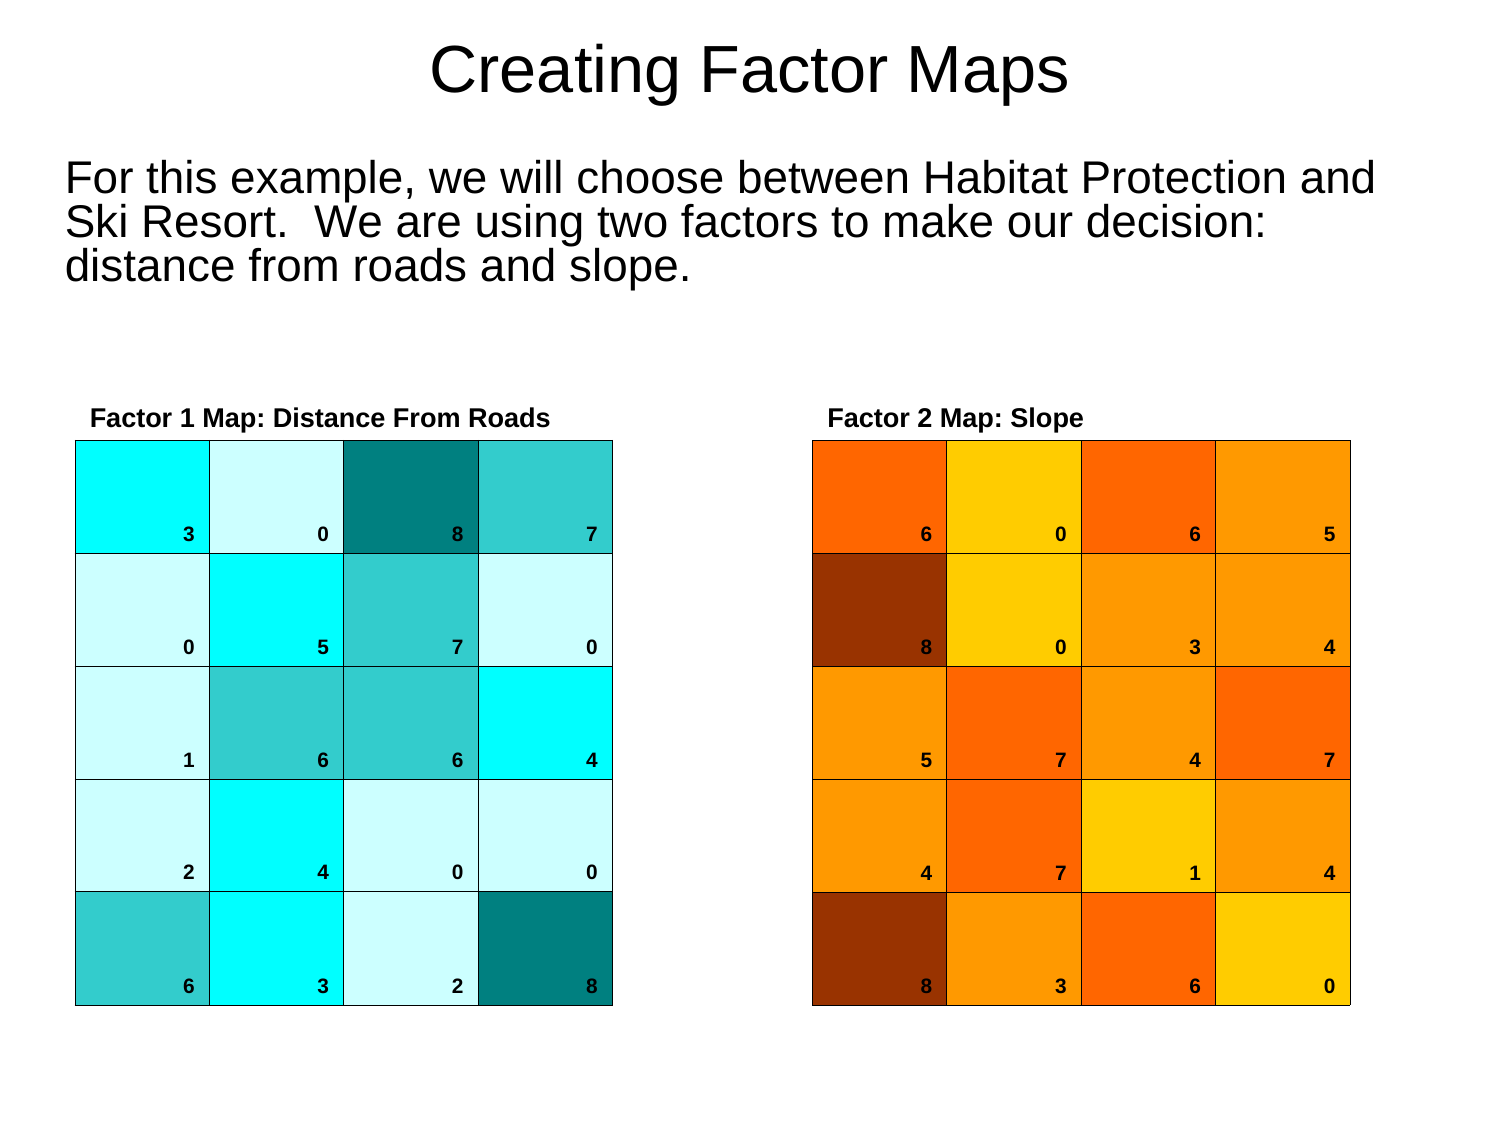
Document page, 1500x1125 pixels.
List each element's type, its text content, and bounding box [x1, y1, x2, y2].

table_cell 3 [76, 441, 209, 553]
table_cell 4 [1216, 554, 1350, 666]
table_cell 8 [813, 893, 946, 1005]
table_cell 2 [344, 892, 478, 1005]
table_cell 4 [813, 780, 946, 892]
text_box For this example, we will choose between Habitat Protection and Ski Resort. We are using two factors to make our decision: distance from roads and slope. [50, 151, 1401, 364]
table_cell 0 [479, 780, 612, 891]
table_cell 4 [1216, 780, 1350, 892]
table_cell 0 [76, 554, 209, 666]
table_cell 0 [210, 441, 343, 553]
table_header Factor 2 Map: Slope [812, 287, 1216, 440]
table_cell 0 [947, 554, 1081, 666]
table_cell 5 [813, 667, 946, 779]
table_cell 6 [76, 892, 209, 1005]
table_cell 4 [210, 780, 343, 891]
table_cell 1 [1082, 780, 1215, 892]
table_cell 3 [947, 893, 1081, 1005]
table_cell 6 [813, 441, 946, 553]
table_cell 0 [1216, 893, 1350, 1005]
table_cell 7 [344, 554, 478, 666]
table_cell 3 [1082, 554, 1215, 666]
table_cell 5 [210, 554, 343, 666]
table_cell 8 [813, 554, 946, 666]
table_header Factor 1 Map: Distance From Roads [75, 287, 613, 440]
table_cell 6 [344, 667, 478, 779]
table_cell 5 [1216, 441, 1350, 553]
table_cell 6 [210, 667, 343, 779]
table_cell 6 [1082, 893, 1215, 1005]
table_cell 7 [1216, 667, 1350, 779]
table_cell 6 [1082, 441, 1215, 553]
table_cell 0 [344, 780, 478, 891]
table_header [1216, 287, 1350, 440]
table_cell 0 [947, 441, 1081, 553]
table_cell 3 [210, 892, 343, 1005]
table_cell 8 [479, 892, 612, 1005]
table_cell 0 [479, 554, 612, 666]
table_cell 2 [76, 780, 209, 891]
table_cell 1 [76, 667, 209, 779]
table_cell 7 [947, 780, 1081, 892]
table_cell 7 [479, 441, 612, 553]
table_cell 8 [344, 441, 478, 553]
table_cell 4 [1082, 667, 1215, 779]
table_cell 7 [947, 667, 1081, 779]
title Creating Factor Maps [75, 0, 1426, 160]
table_cell 4 [479, 667, 612, 779]
